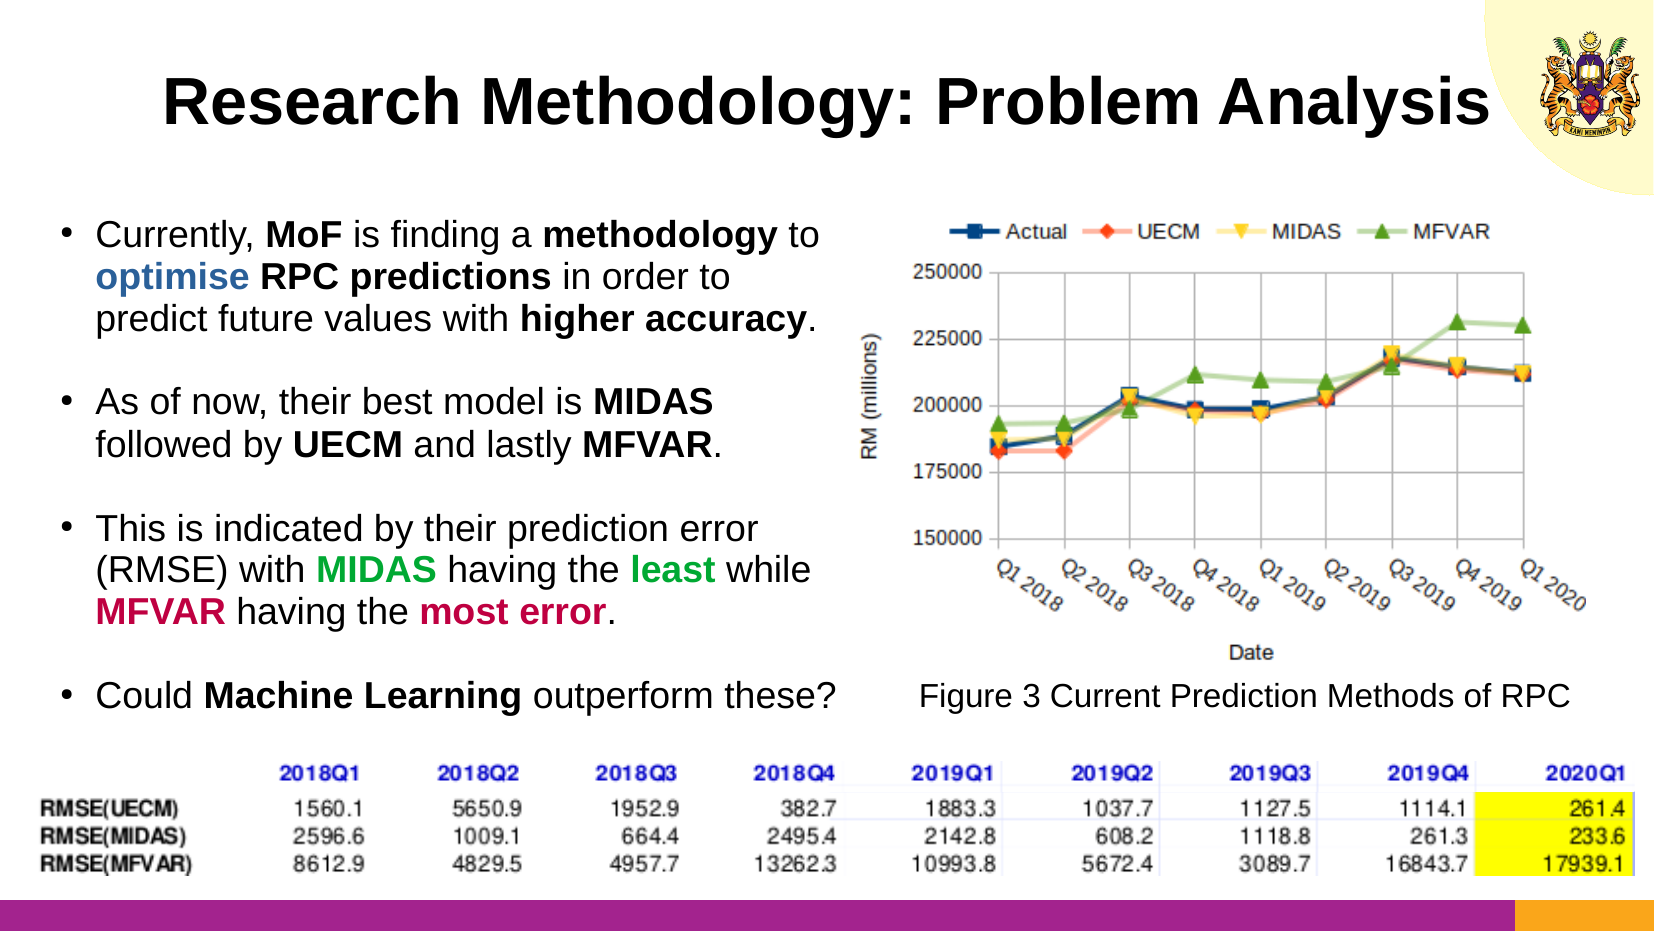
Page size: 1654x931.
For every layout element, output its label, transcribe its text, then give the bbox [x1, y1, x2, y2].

picture [1540, 30, 1642, 137]
text_box [1484, 0, 1654, 196]
text_box [0, 900, 1654, 931]
text_box Figure 3 Current Prediction Methods of RPC [855, 669, 1636, 727]
picture [30, 761, 1635, 876]
subtitle Currently, MoF is finding a methodology to optimise RPC predictions in order to predict future values with higher accuracy. As of now, their best model is MIDAS followed by UECM and lastly MFVAR. This is indicated by their prediction error (RMSE) with MIDAS having the least while MFVAR having the most error. Could Machine Learning outperform these? [60, 180, 841, 751]
picture [847, 200, 1586, 670]
text_box Research Methodology: Problem Analysis [83, 37, 1557, 166]
